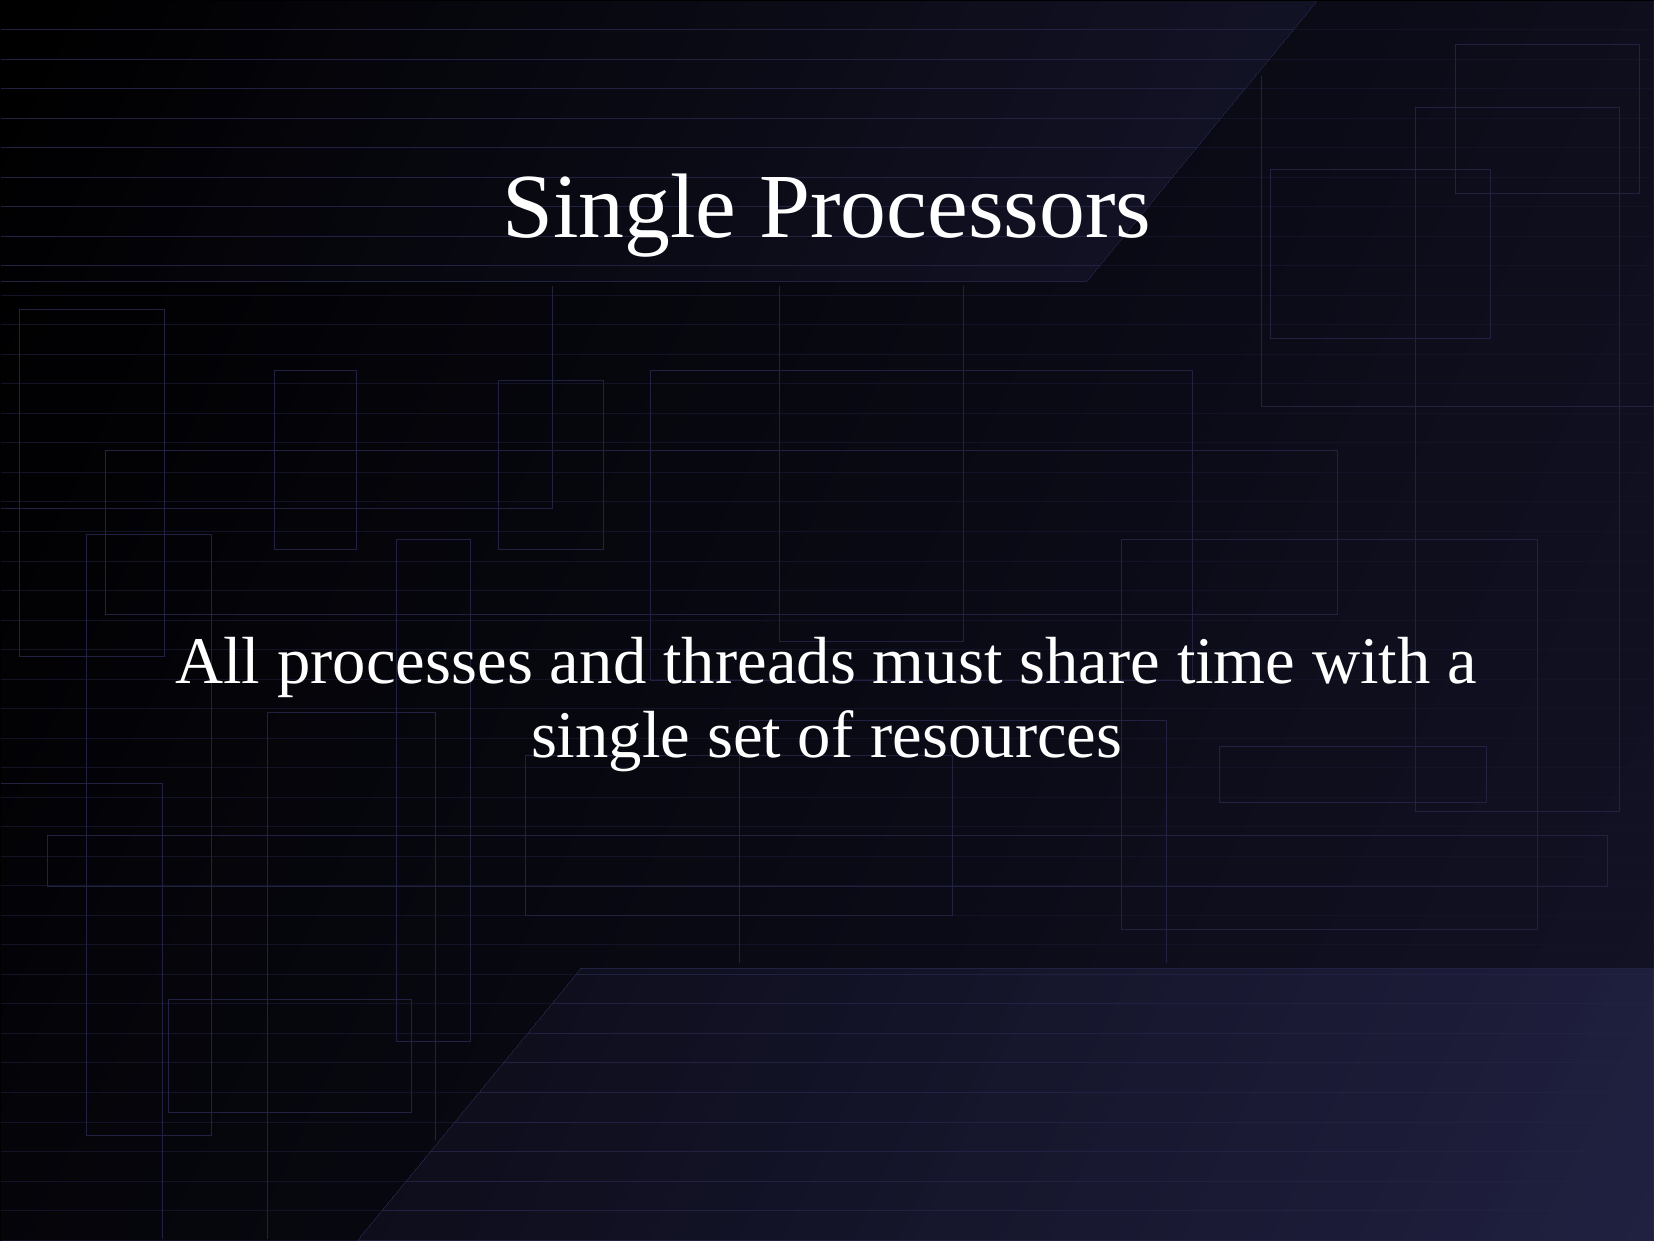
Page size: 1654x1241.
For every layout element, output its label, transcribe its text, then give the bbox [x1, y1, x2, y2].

subtitle All processes and threads must share time with a single set of resources [121, 344, 1534, 1127]
title Single Processors [121, 102, 1534, 311]
